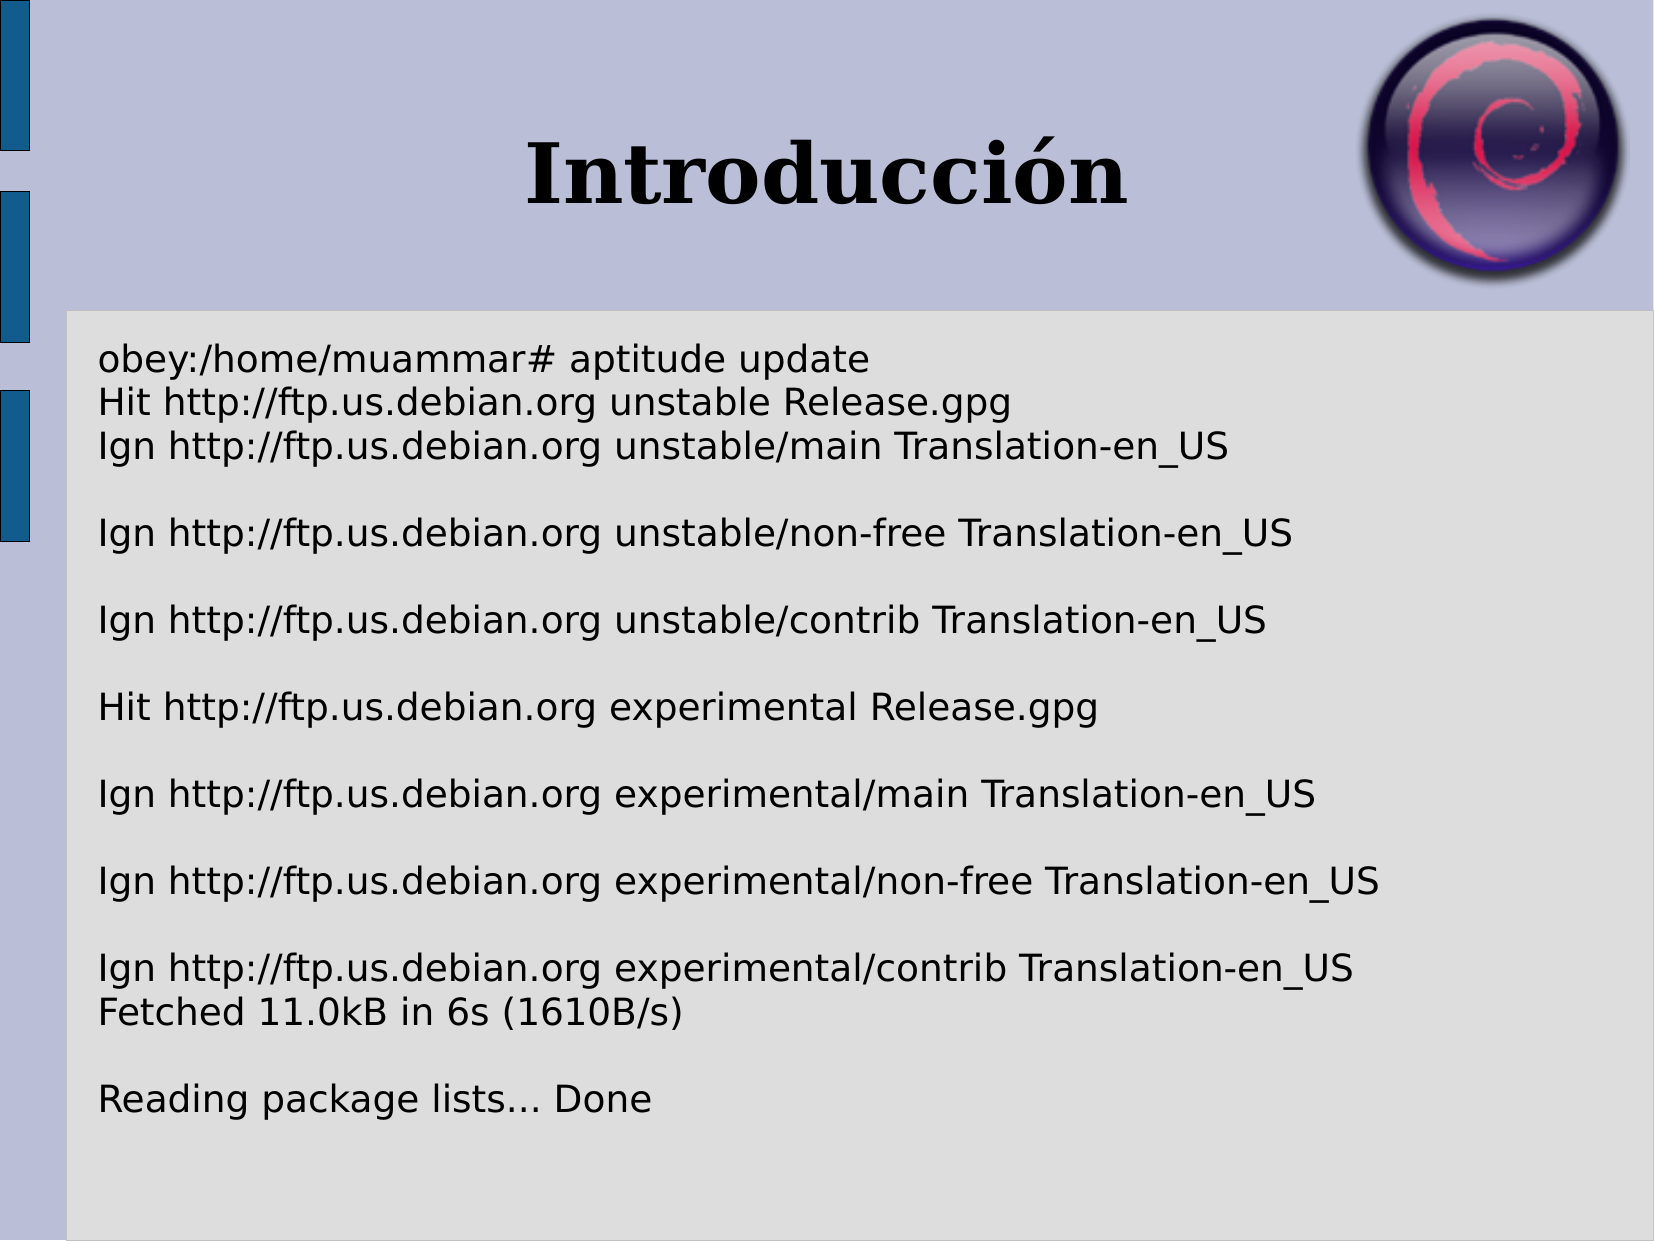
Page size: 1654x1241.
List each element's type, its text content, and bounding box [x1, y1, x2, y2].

text_box obey:/home/muammar# aptitude update Hit http://ftp.us.debian.org unstable Release.gpg Ign http://ftp.us.debian.org unstable/main Translation-en_US Ign http://ftp.us.debian.org unstable/non-free Translation-en_US Ign http://ftp.us.debian.org unstable/contrib Translation-en_US Hit http://ftp.us.debian.org experimental Release.gpg Ign http://ftp.us.debian.org experimental/main Translation-en_US Ign http://ftp.us.debian.org experimental/non-free Translation-en_US Ign http://ftp.us.debian.org experimental/contrib Translation-en_US Fetched 11.0kB in 6s (1610B/s) Reading package lists... Done [82, 330, 1501, 1173]
picture [1334, 5, 1630, 302]
text_box Introducción [59, 118, 1334, 231]
